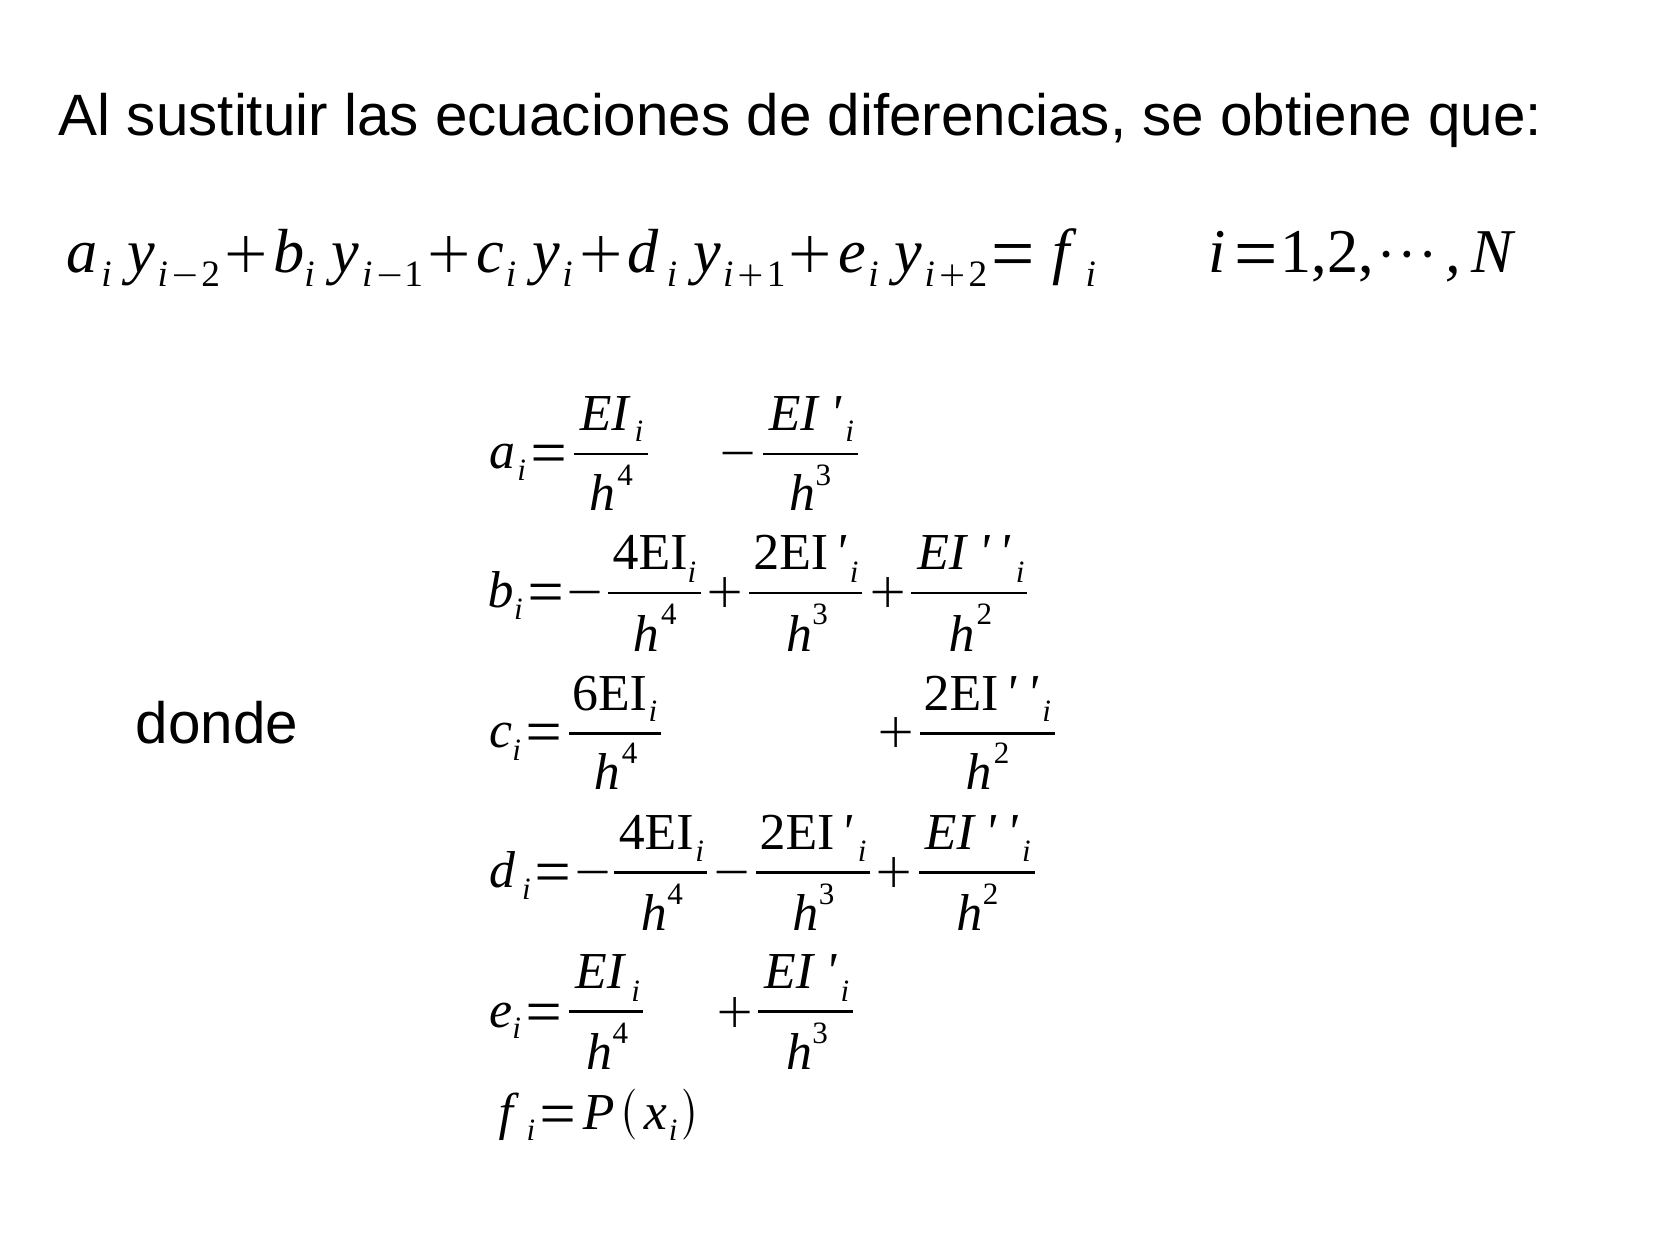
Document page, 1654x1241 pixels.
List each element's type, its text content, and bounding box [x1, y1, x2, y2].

chart [481, 383, 1063, 1148]
text_box donde [135, 649, 481, 798]
subtitle Al sustituir las ecuaciones de diferencias, se obtiene que: [59, 53, 1548, 178]
chart [59, 215, 1520, 296]
